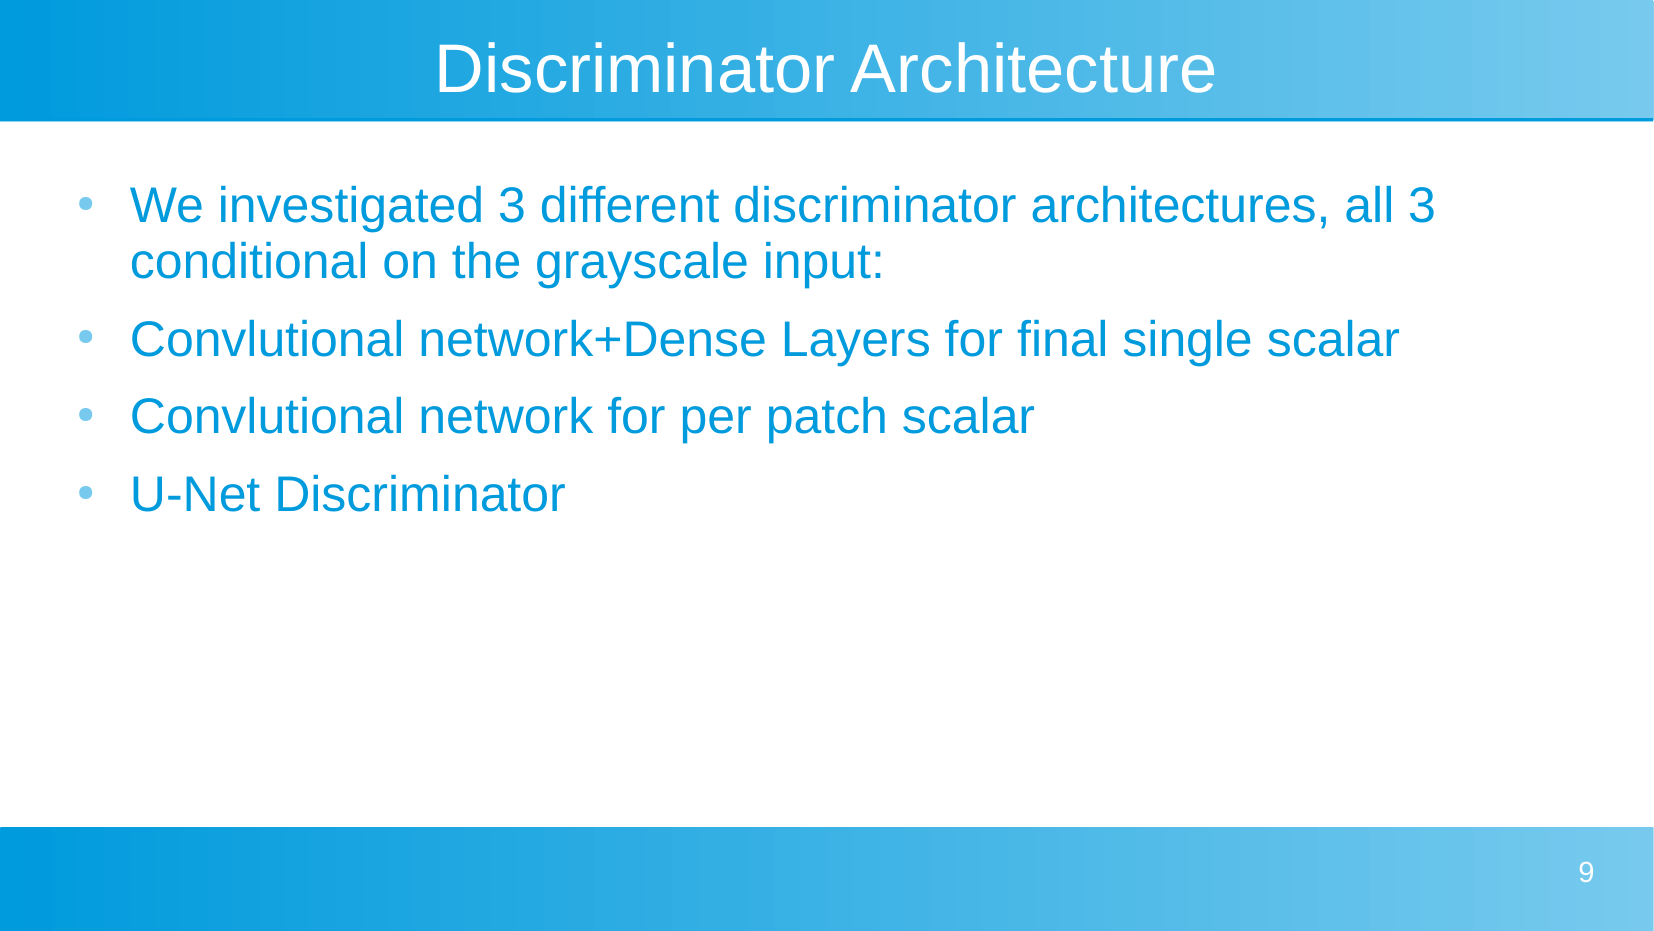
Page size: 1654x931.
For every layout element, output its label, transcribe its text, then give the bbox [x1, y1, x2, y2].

title Discriminator Architecture [59, 29, 1595, 108]
list We investigated 3 different discriminator architectures, all 3 conditional on the grayscale input: Convlutional network+Dense Layers for final single scalar Convlutional network for per patch scalar U-Net Discriminator [59, 177, 1595, 768]
